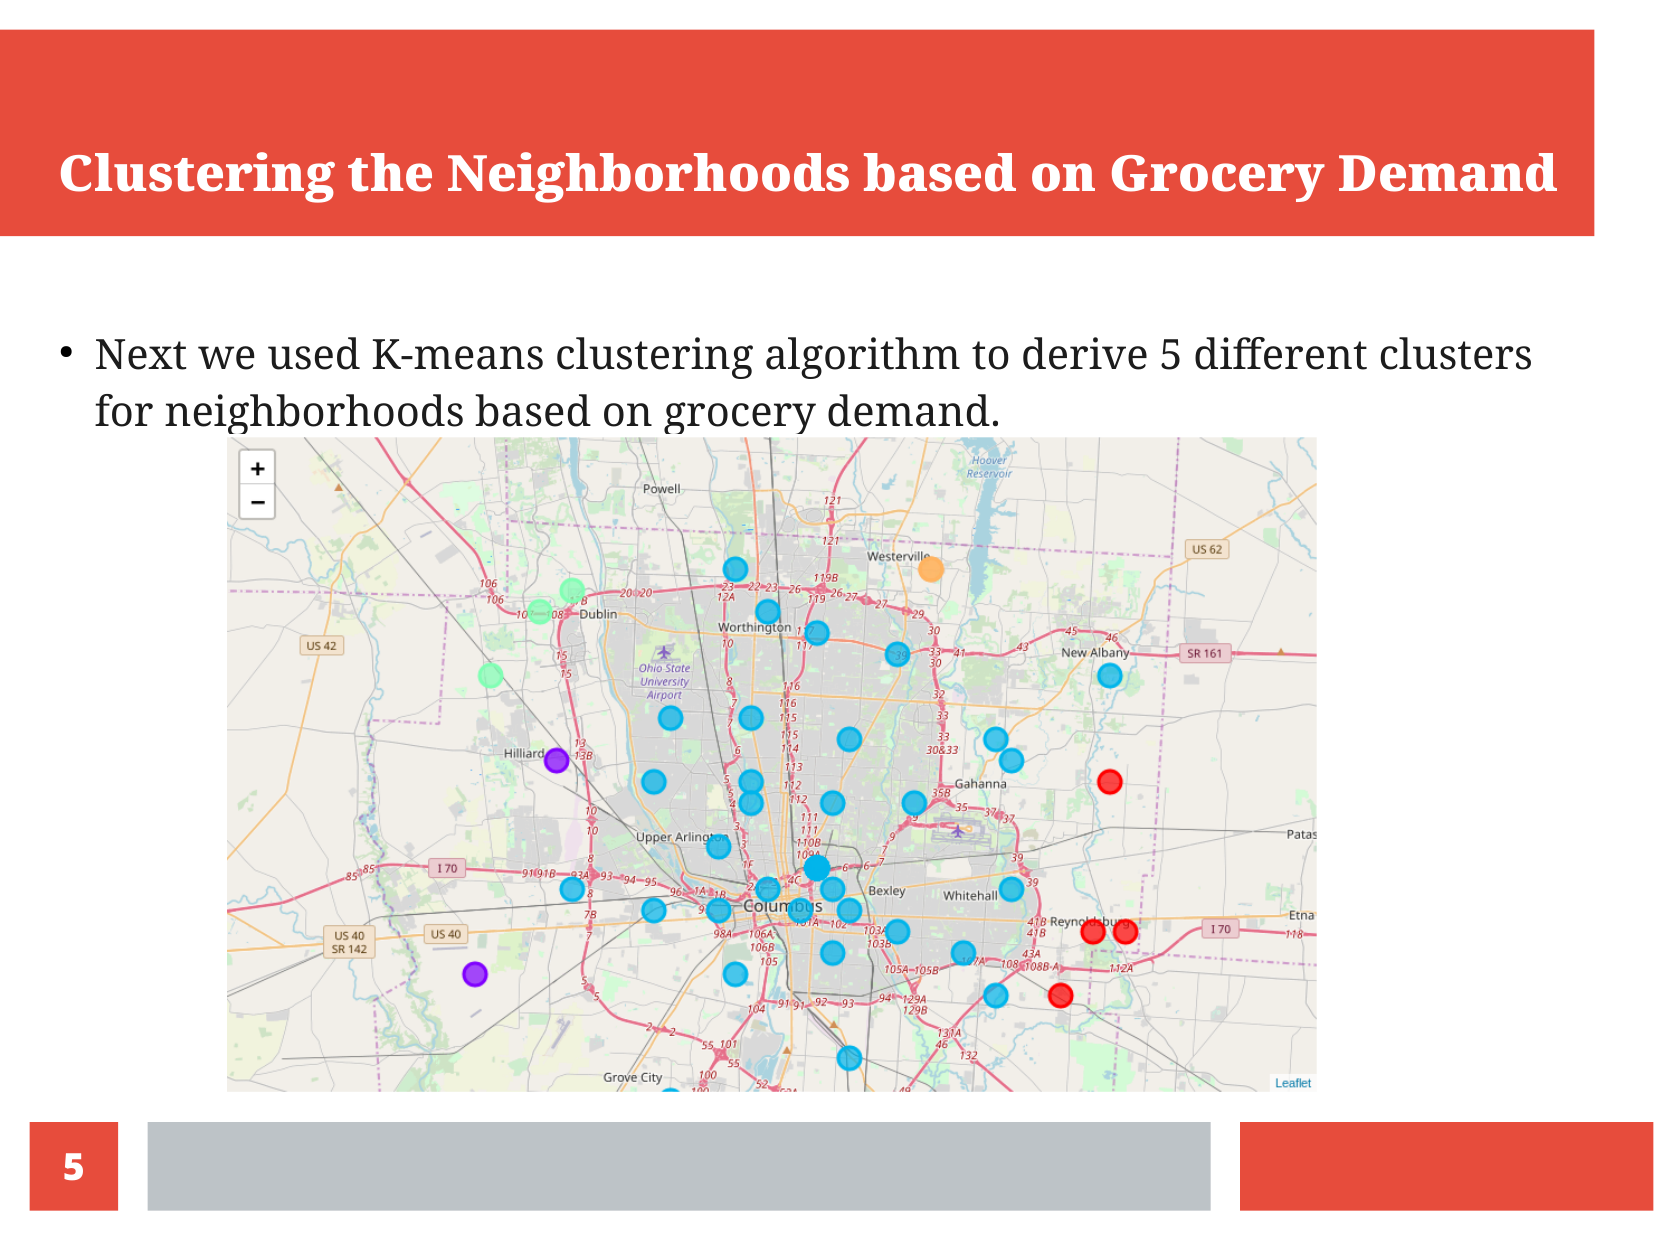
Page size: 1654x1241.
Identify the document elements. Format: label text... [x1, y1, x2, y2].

title Clustering the Neighborhoods based on Grocery Demand [59, 59, 1595, 207]
picture [227, 434, 1319, 1093]
list Next we used K-means clustering algorithm to derive 5 different clusters for neighborhoods based on grocery demand. [59, 324, 1565, 1093]
